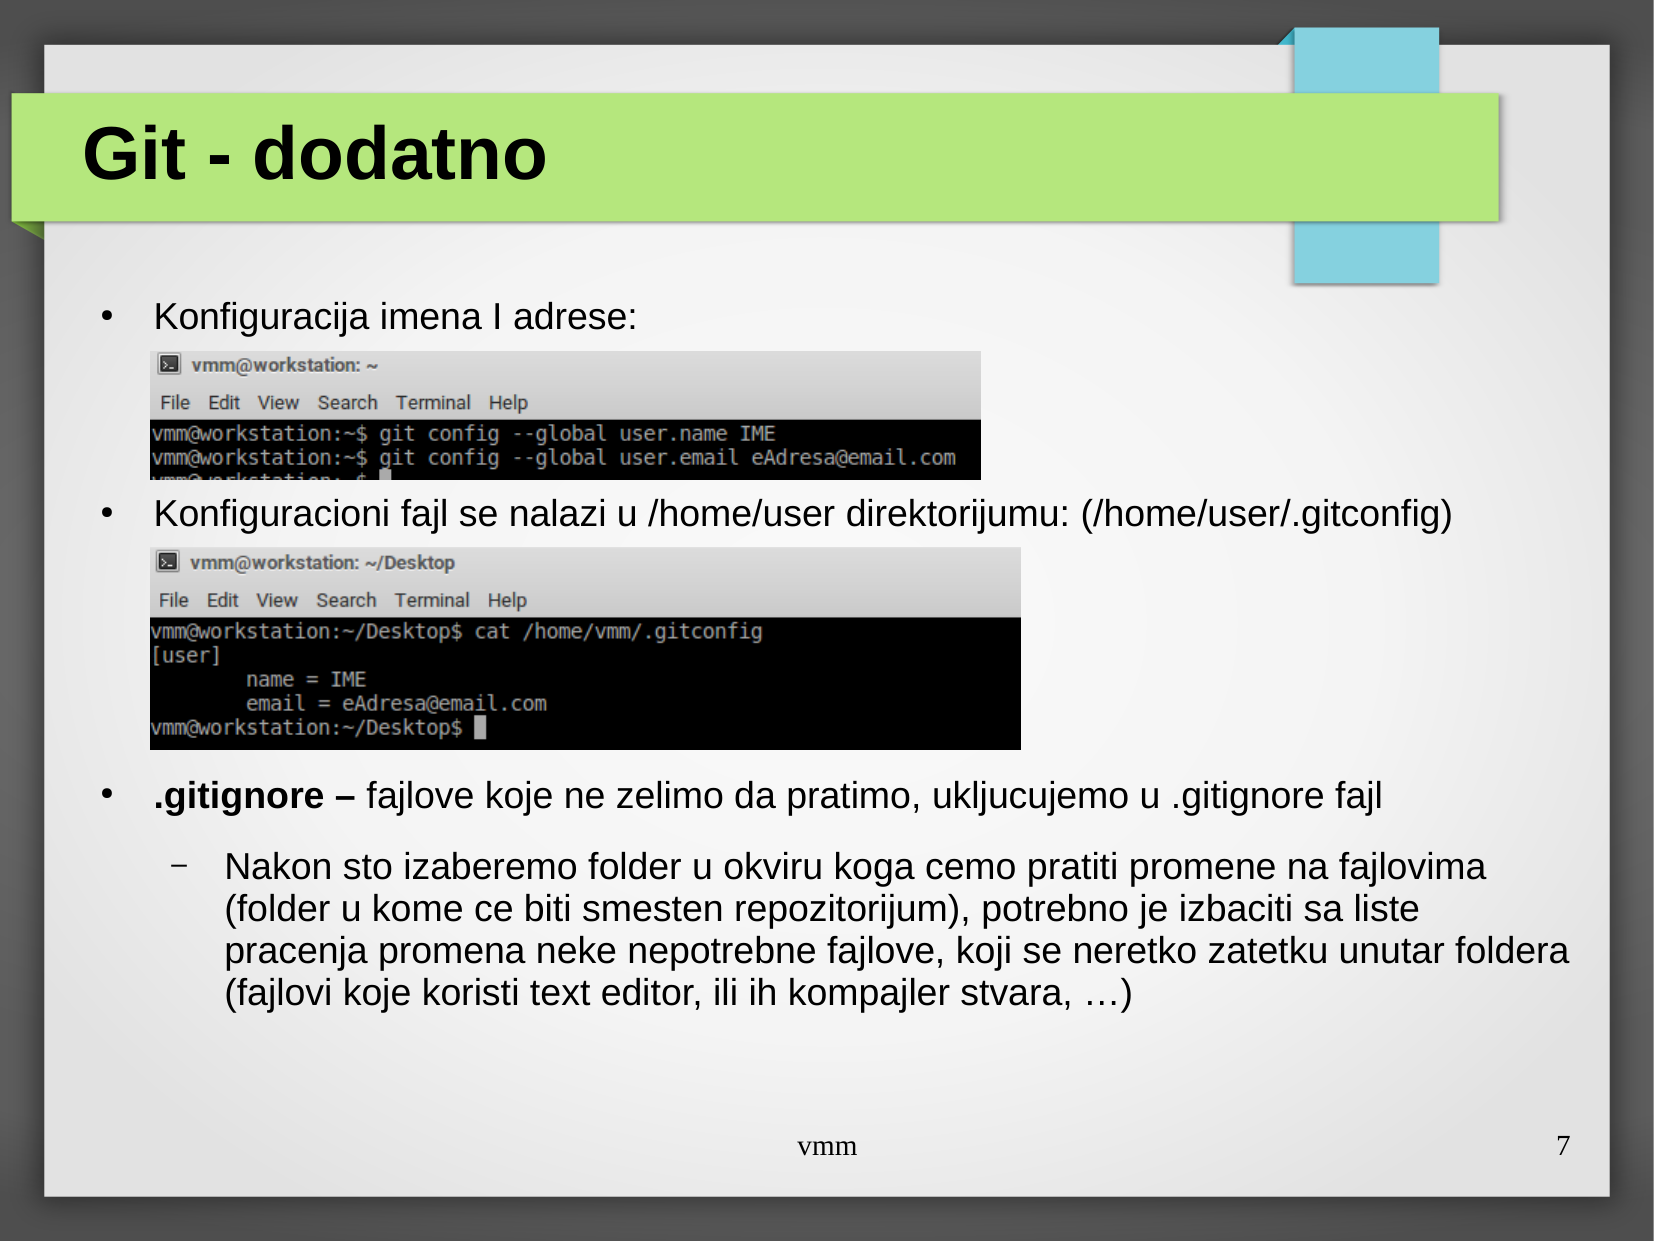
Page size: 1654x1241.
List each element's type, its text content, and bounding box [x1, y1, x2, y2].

list Konfiguracija imena I adrese: Konfiguracioni fajl se nalazi u /home/user direktorijumu: (/home/user/.gitconfig) .gitignore – fajlove koje ne zelimo da pratimo, ukljucujemo u .gitignore fajl Nakon sto izaberemo folder u okviru koga cemo pratiti promene na fajlovima (folder u kome ce biti smesten repozitorijum), potrebno je izbaciti sa liste pracenja promena neke nepotrebne fajlove, koji se neretko zatetku unutar foldera (fajlovi koje koristi text editor, ili ih kompajler stvara, …) [82, 295, 1571, 1141]
title Git - dodatno [82, 94, 1264, 213]
picture [0, 0, 1654, 1241]
